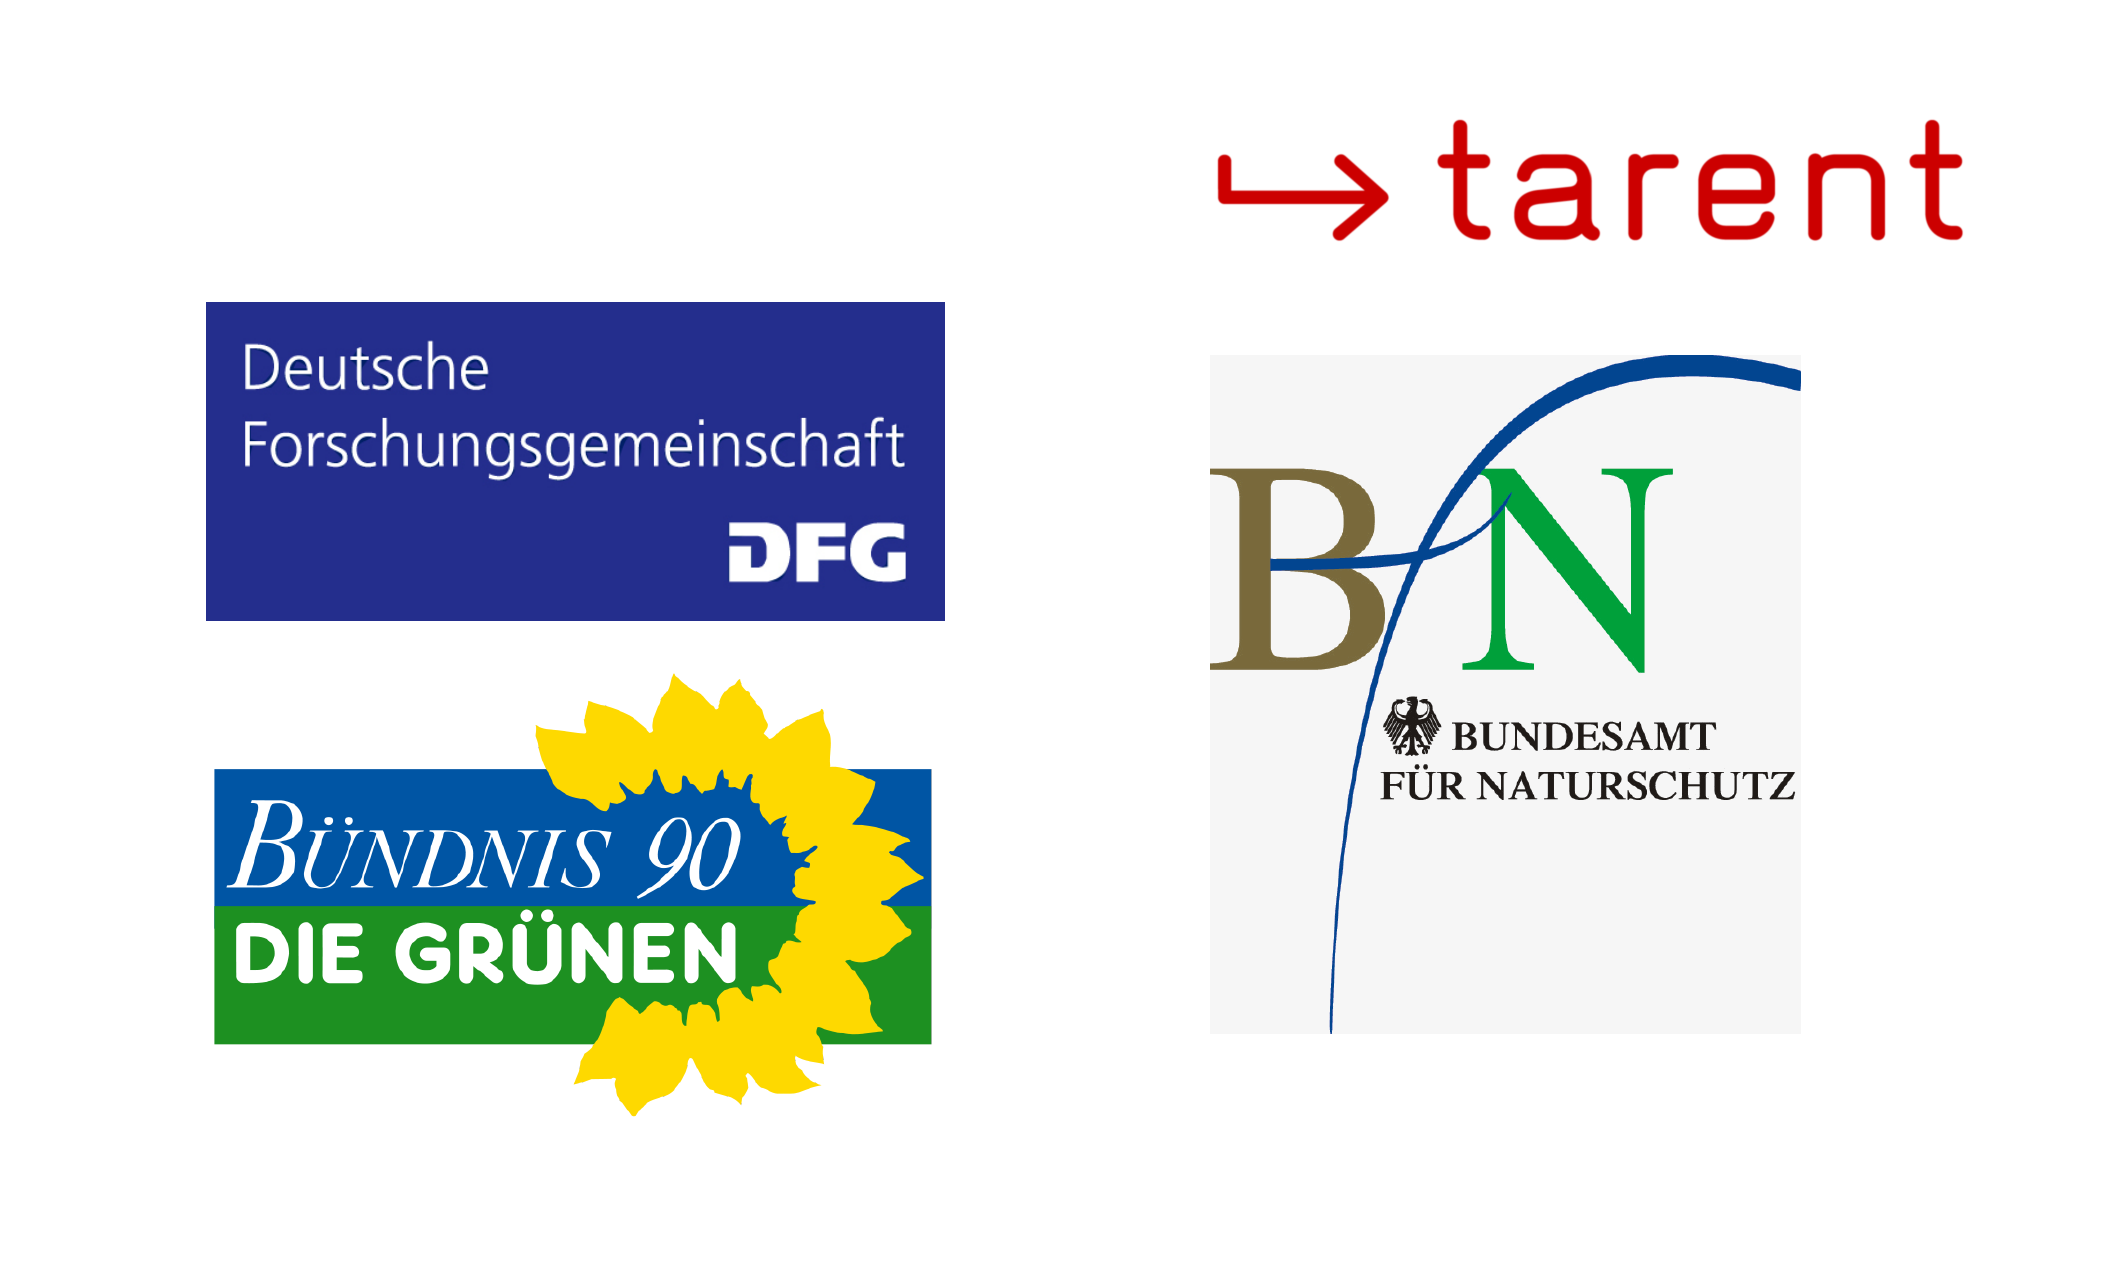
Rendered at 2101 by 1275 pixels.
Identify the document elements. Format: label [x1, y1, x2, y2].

picture [1216, 118, 1964, 242]
picture [1210, 355, 1801, 1034]
picture [200, 664, 945, 1124]
picture [206, 302, 945, 621]
text_box [165, 334, 1865, 1106]
